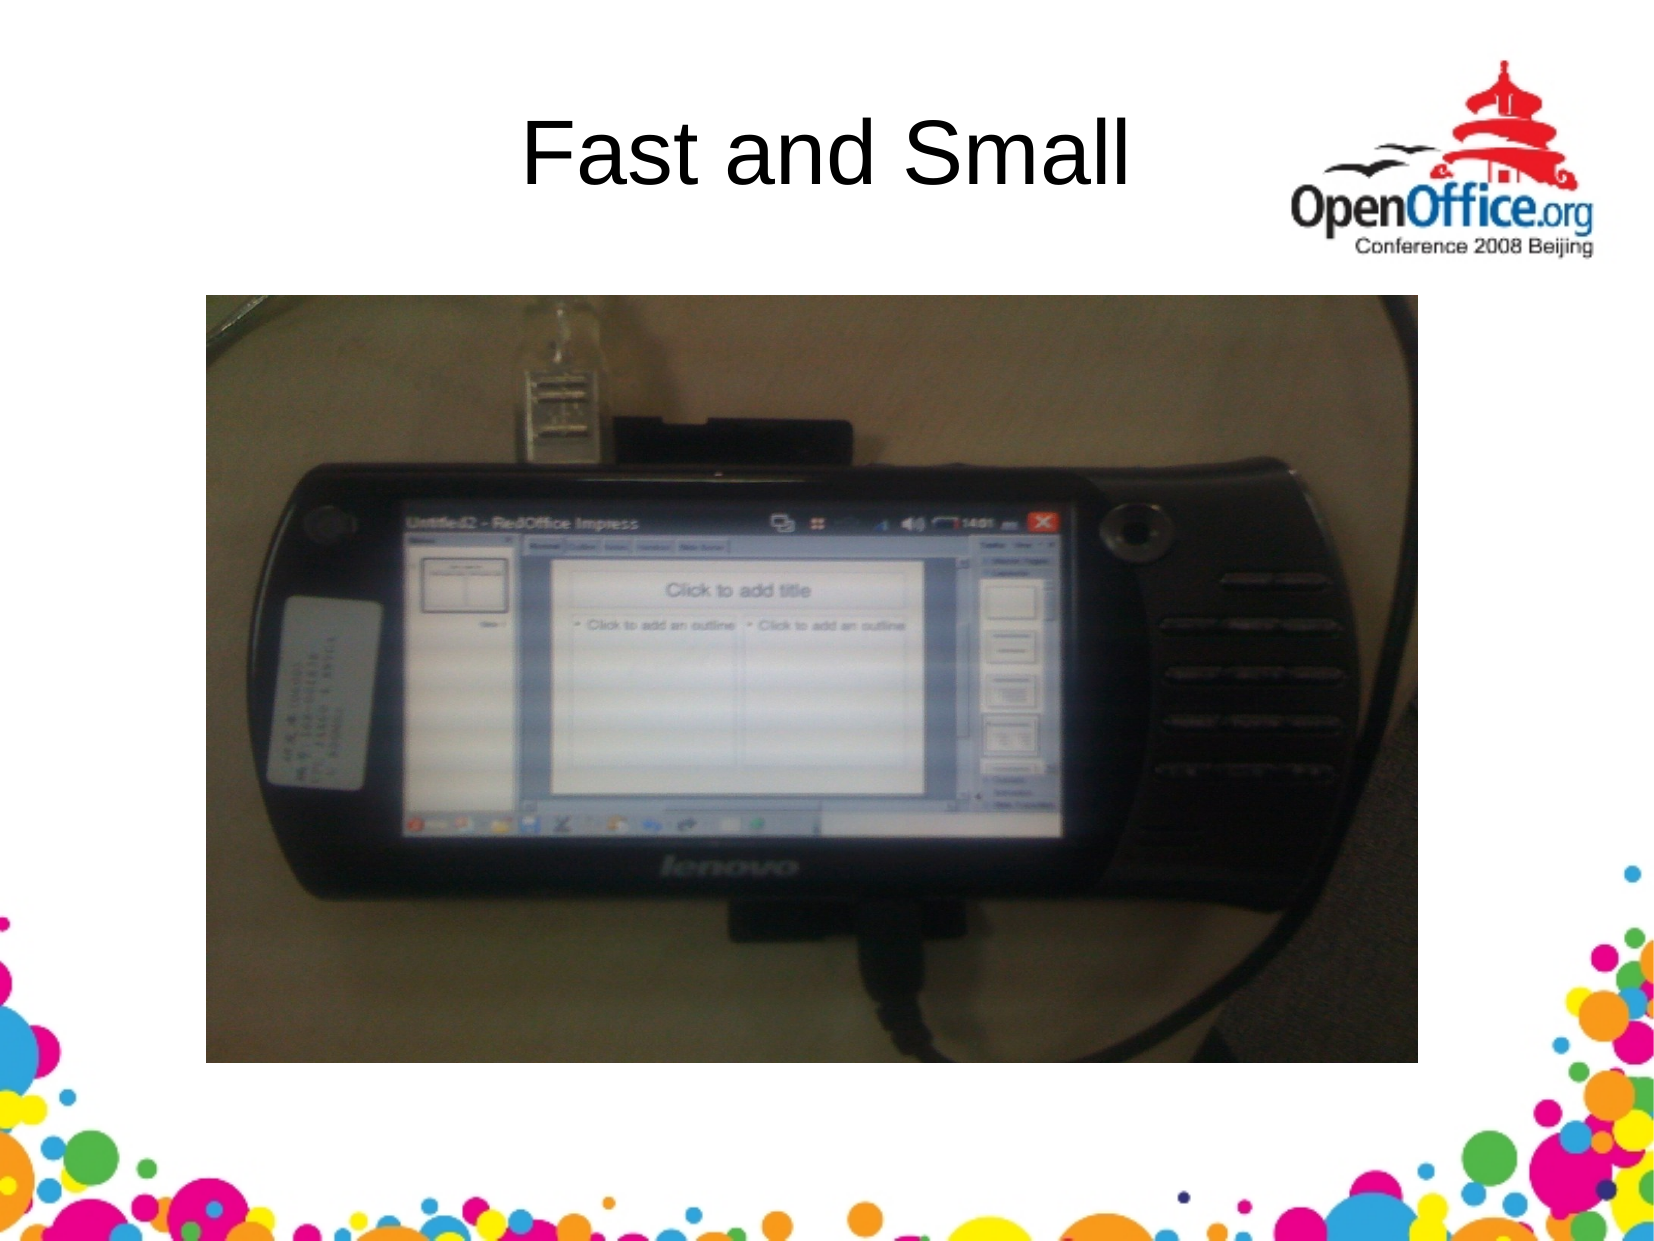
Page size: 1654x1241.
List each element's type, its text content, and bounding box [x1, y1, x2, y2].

picture [0, 0, 1654, 1241]
title Fast and Small [82, 49, 1571, 257]
